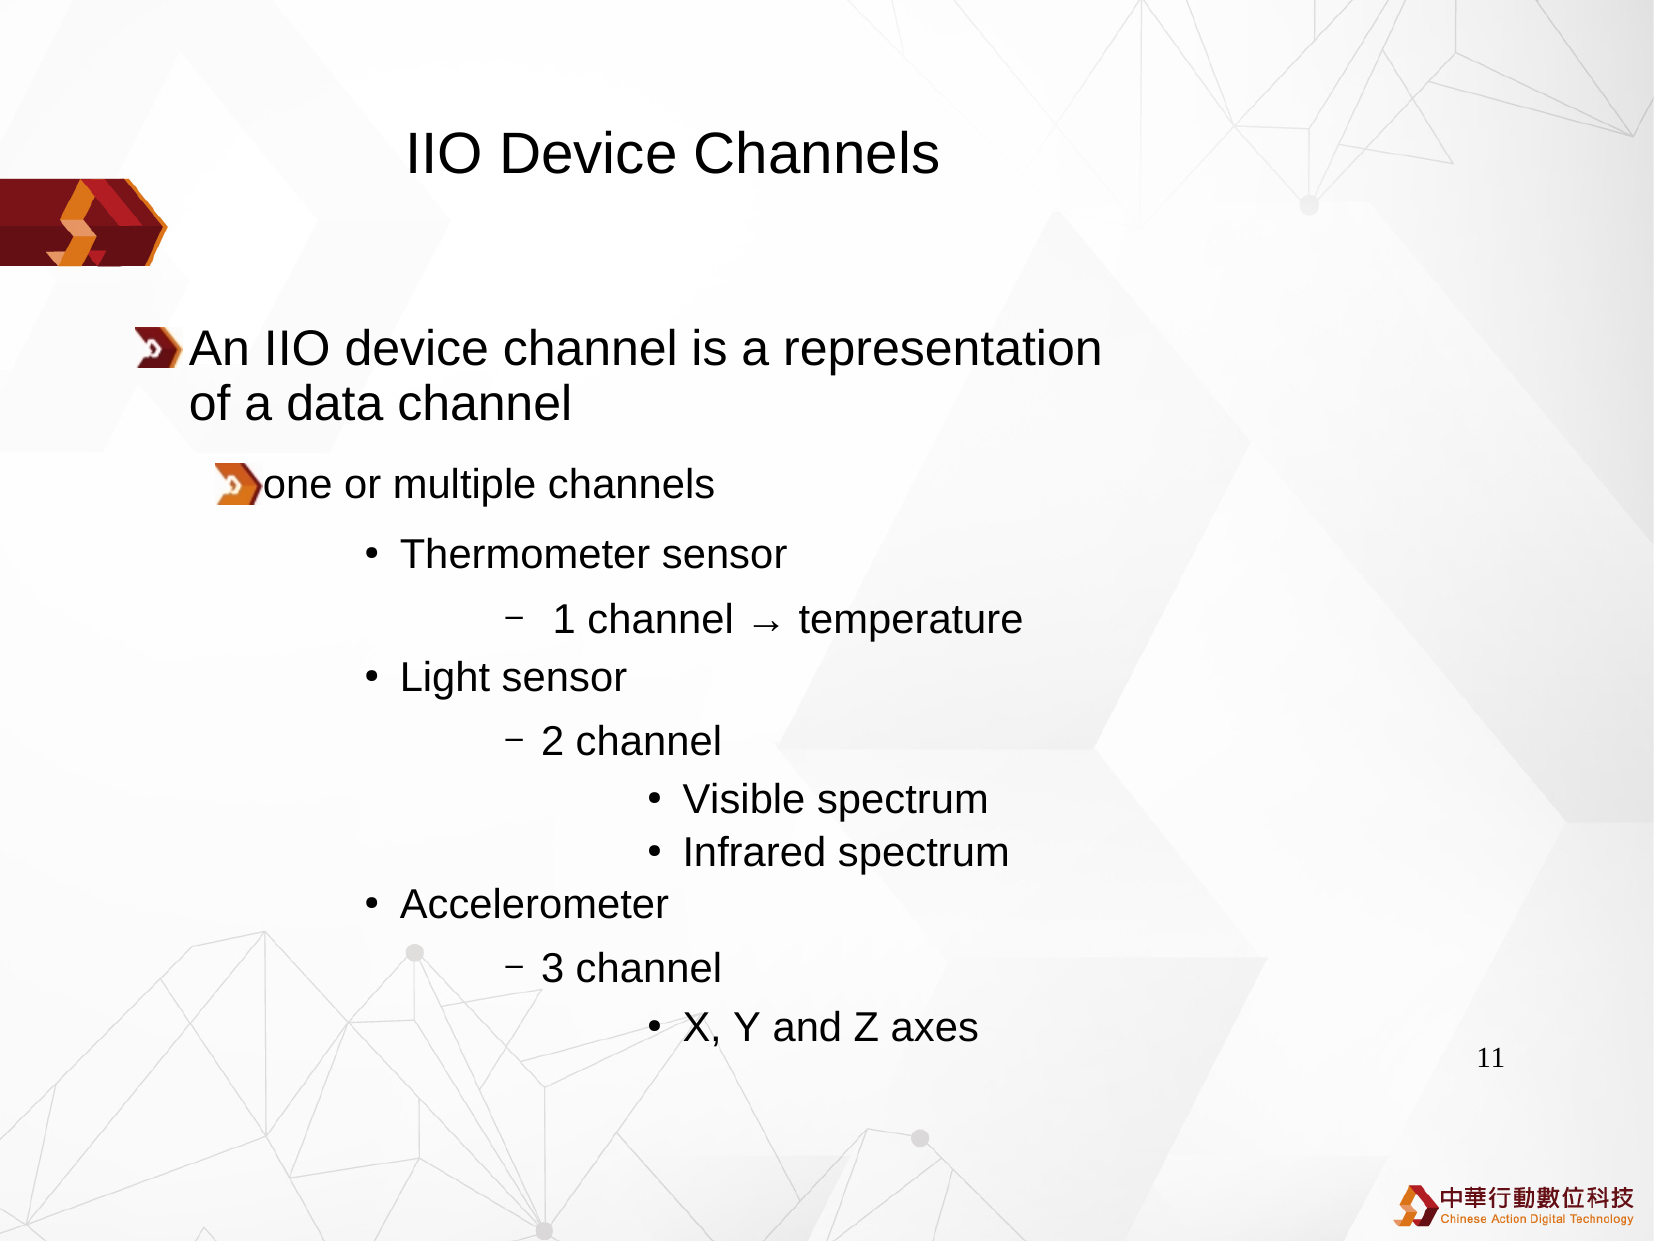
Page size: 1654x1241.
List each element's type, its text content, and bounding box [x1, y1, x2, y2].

title IIO Device Channels [82, 94, 1264, 213]
picture [0, 0, 1654, 1241]
list An IIO device channel is a representation of a data channel one or multiple channels Thermometer sensor 1 channel → temperature Light sensor 2 channel Visible spectrum Infrared spectrum Accelerometer 3 channel X, Y and Z axes [118, 319, 1571, 1050]
